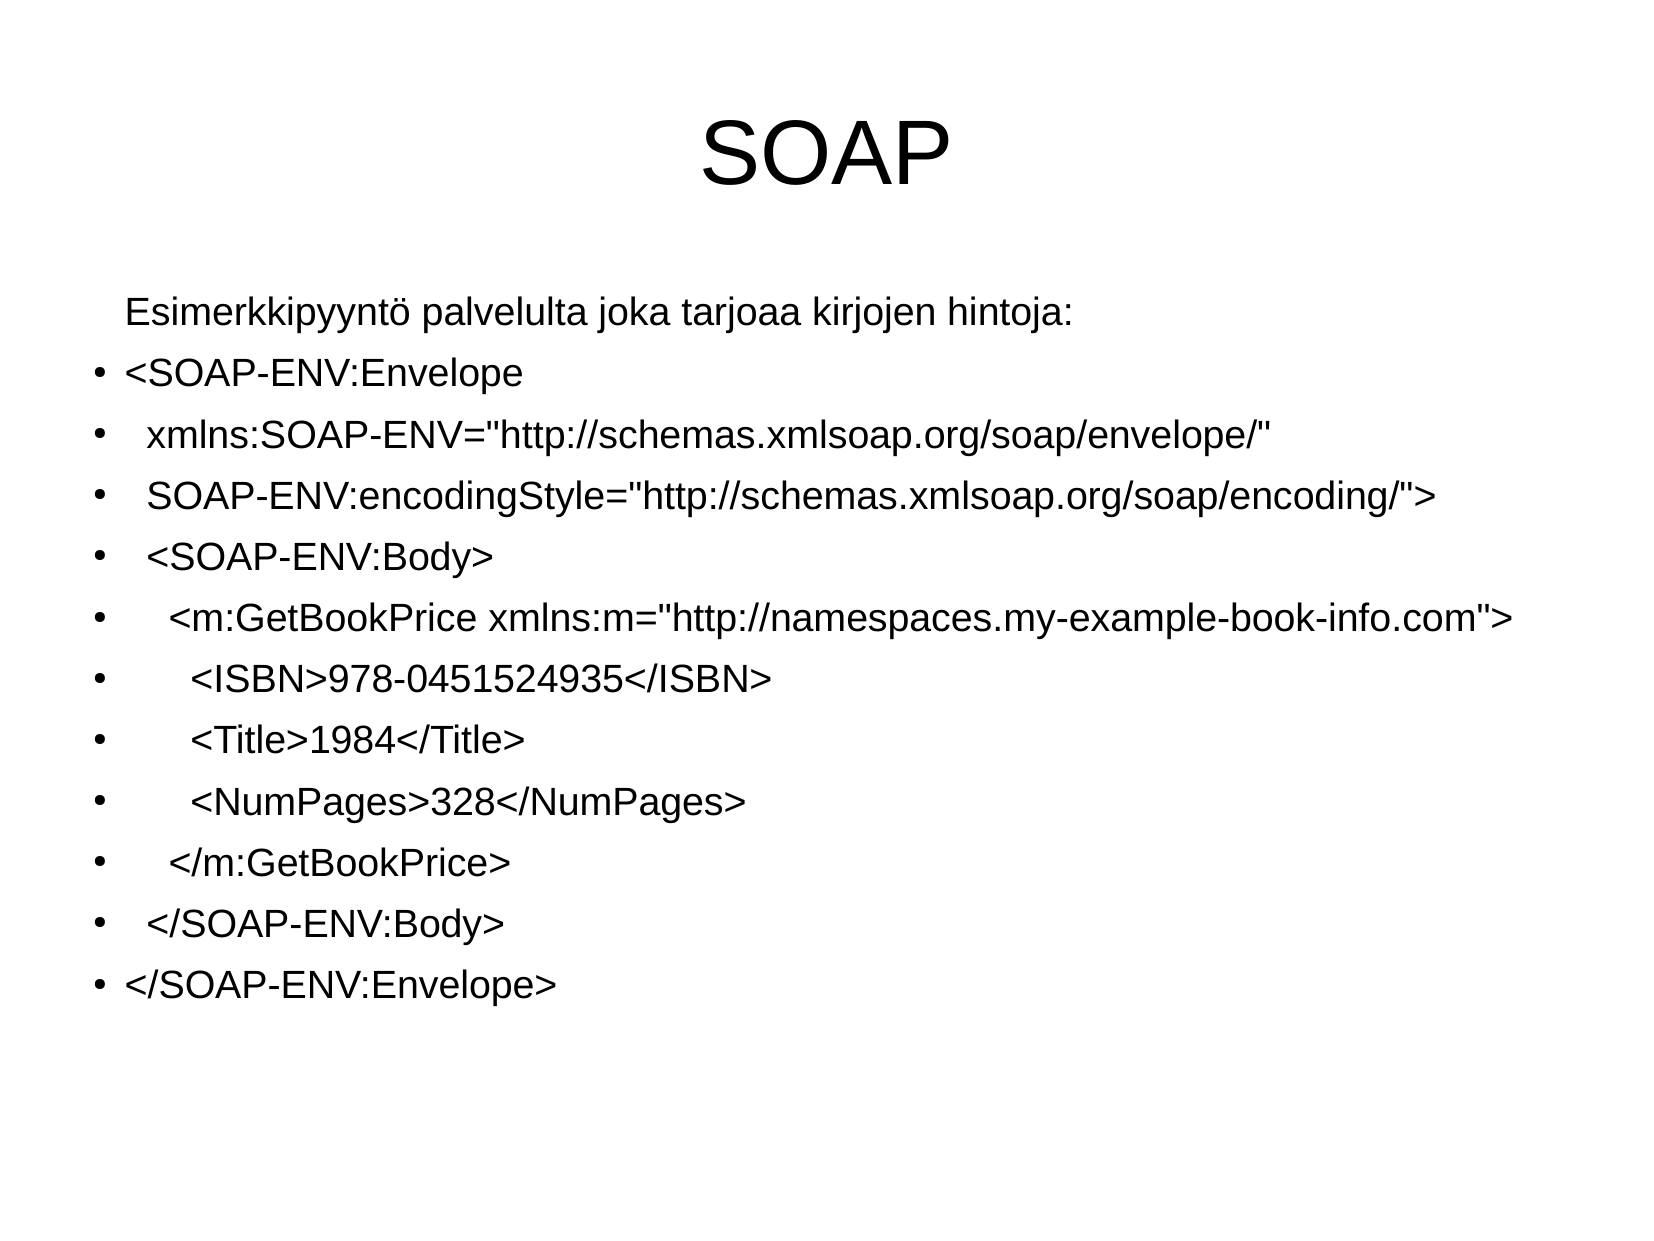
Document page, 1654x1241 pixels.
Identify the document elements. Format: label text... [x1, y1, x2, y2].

list Esimerkkipyyntö palvelulta joka tarjoaa kirjojen hintoja: <SOAP-ENV:Envelope xmlns:SOAP-ENV="http://schemas.xmlsoap.org/soap/envelope/" SOAP-ENV:encodingStyle="http://schemas.xmlsoap.org/soap/encoding/"> <SOAP-ENV:Body> <m:GetBookPrice xmlns:m="http://namespaces.my-example-book-info.com"> <ISBN>978-0451524935</ISBN> <Title>1984</Title> <NumPages>328</NumPages> </m:GetBookPrice> </SOAP-ENV:Body> </SOAP-ENV:Envelope> [82, 290, 1571, 1010]
title SOAP [82, 49, 1571, 257]
